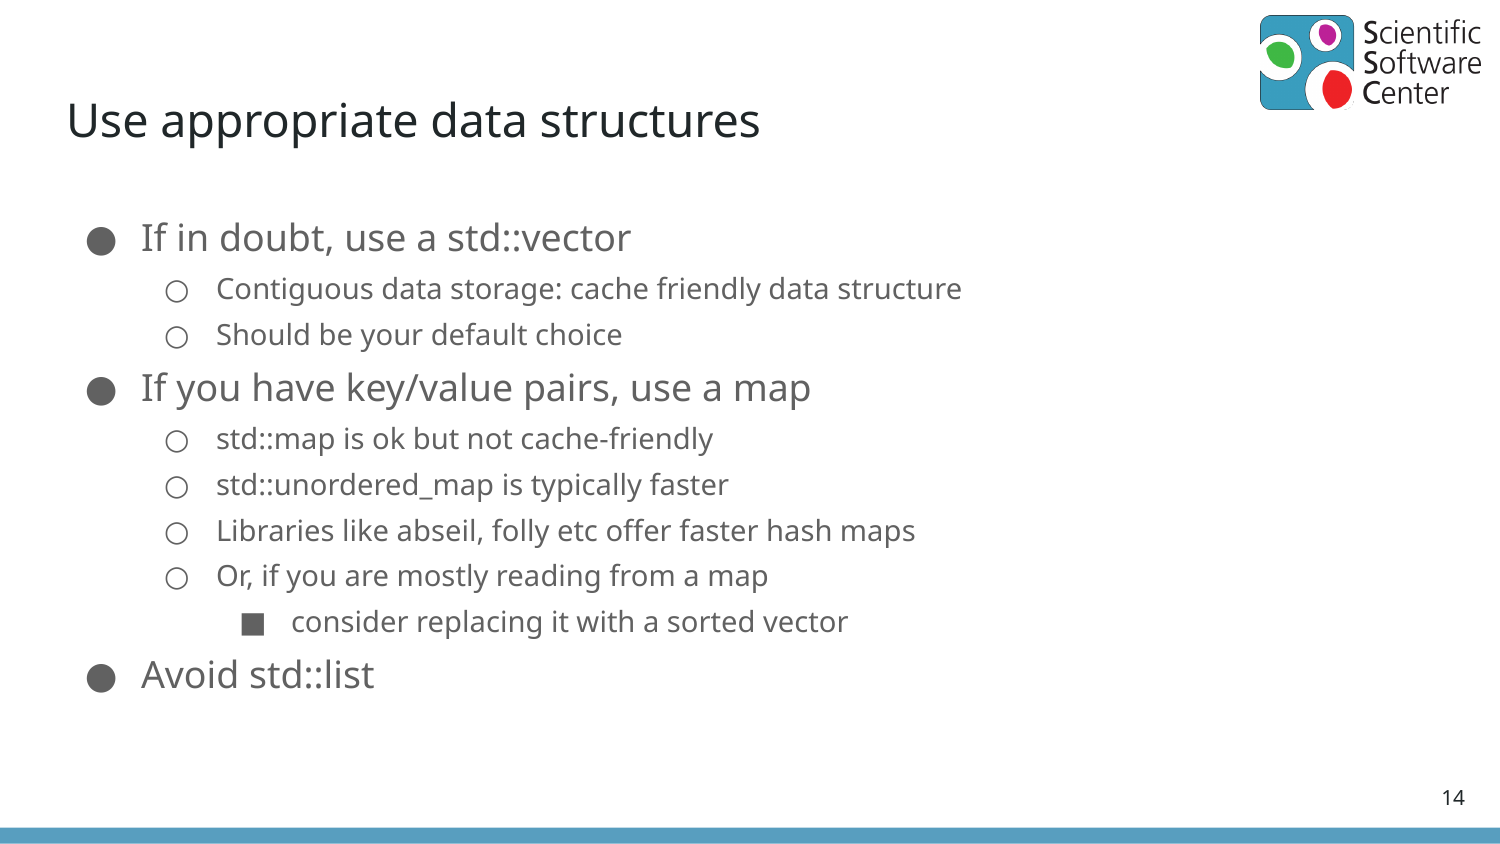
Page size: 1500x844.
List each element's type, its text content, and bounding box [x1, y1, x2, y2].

slide_number <number> [1389, 764, 1480, 830]
title Use appropriate data structures [51, 72, 1449, 167]
picture [1260, 15, 1481, 110]
list If in doubt, use a std::vector Contiguous data storage: cache friendly data structure Should be your default choice If you have key/value pairs, use a map std::map is ok but not cache-friendly std::unordered_map is typically faster Libraries like abseil, folly etc offer faster hash maps Or, if you are mostly reading from a map consider replacing it with a sorted vector Avoid std::list [51, 189, 1449, 779]
